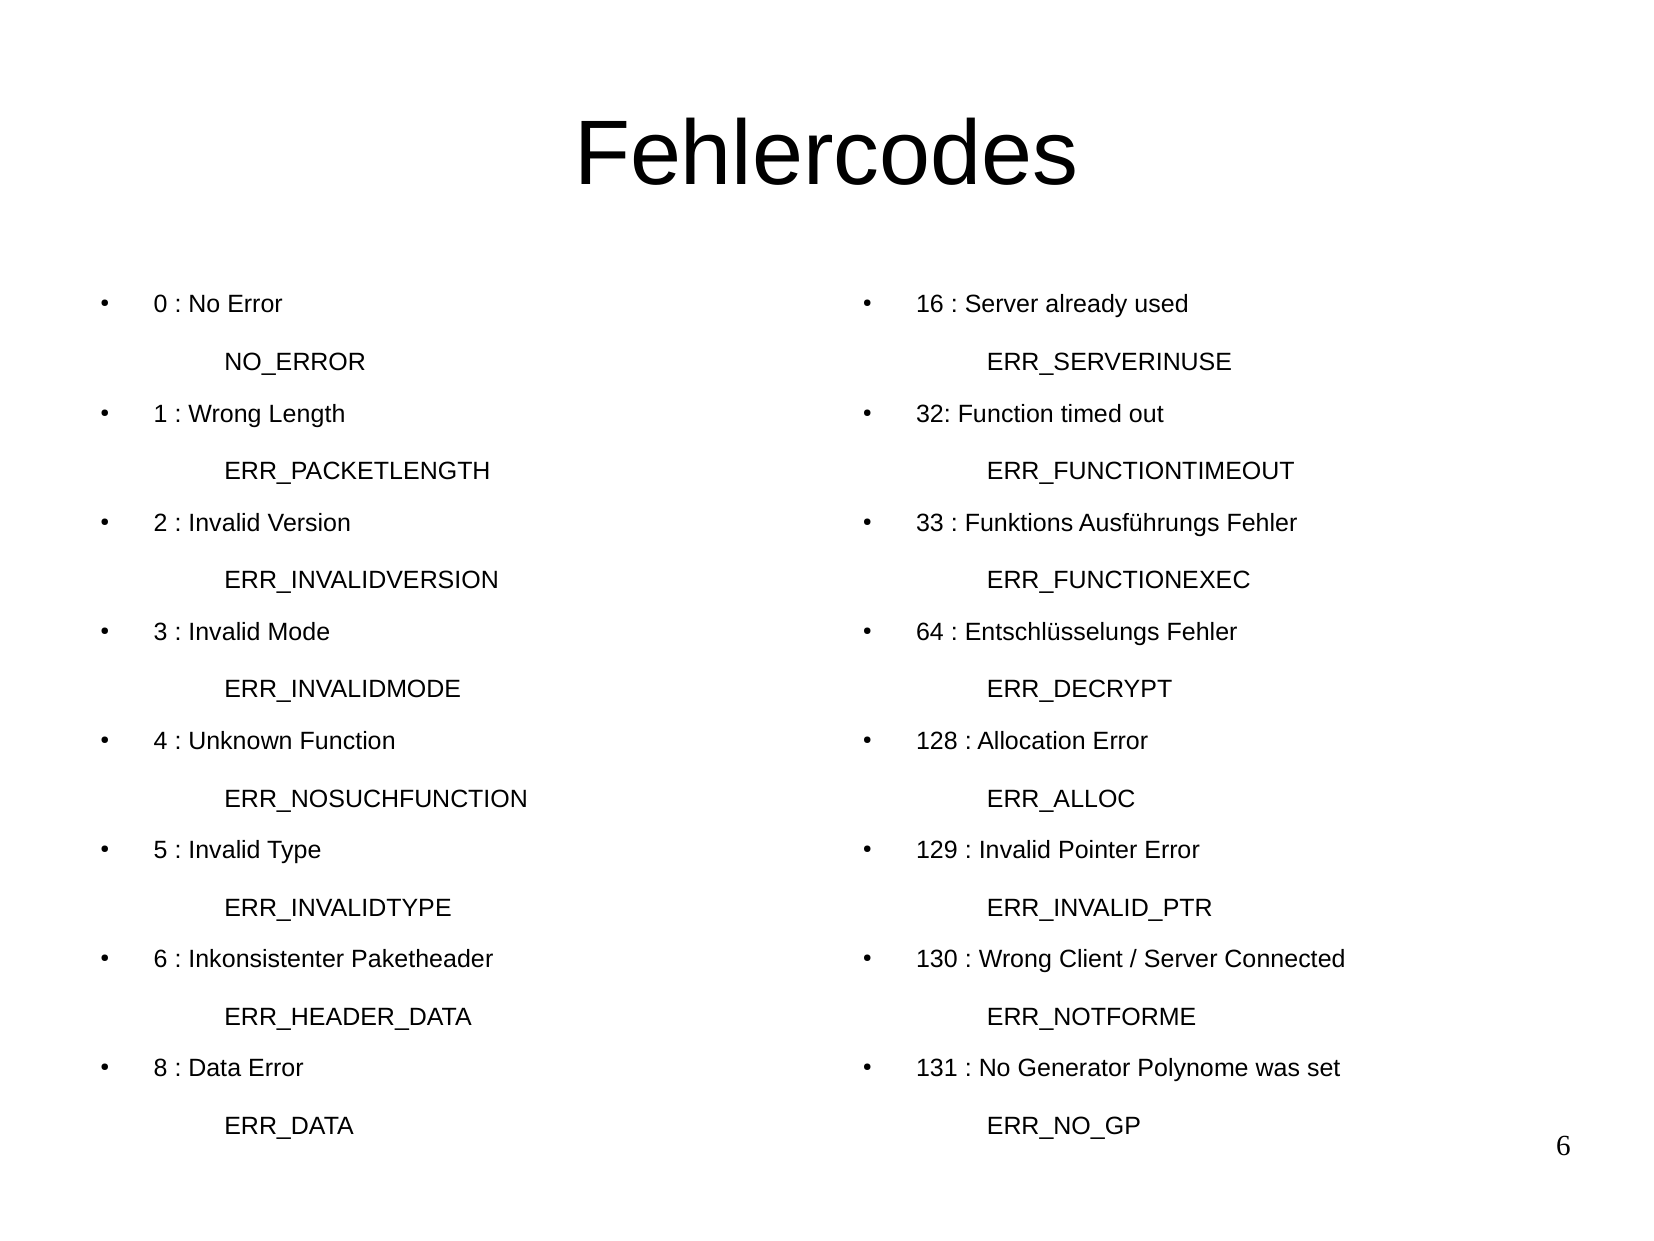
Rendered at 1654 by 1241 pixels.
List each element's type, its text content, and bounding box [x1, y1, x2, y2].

title Fehlercodes [82, 49, 1571, 257]
list 16 : Server already used ERR_SERVERINUSE 32: Function timed out ERR_FUNCTIONTIMEOUT 33 : Funktions Ausführungs Fehler ERR_FUNCTIONEXEC 64 : Entschlüsselungs Fehler ERR_DECRYPT 128 : Allocation Error ERR_ALLOC 129 : Invalid Pointer Error ERR_INVALID_PTR 130 : Wrong Client / Server Connected ERR_NOTFORME 131 : No Generator Polynome was set ERR_NO_GP [845, 290, 1572, 1192]
list 0 : No Error NO_ERROR 1 : Wrong Length ERR_PACKETLENGTH 2 : Invalid Version ERR_INVALIDVERSION 3 : Invalid Mode ERR_INVALIDMODE 4 : Unknown Function ERR_NOSUCHFUNCTION 5 : Invalid Type ERR_INVALIDTYPE 6 : Inkonsistenter Paketheader ERR_HEADER_DATA 8 : Data Error ERR_DATA [82, 290, 809, 1241]
